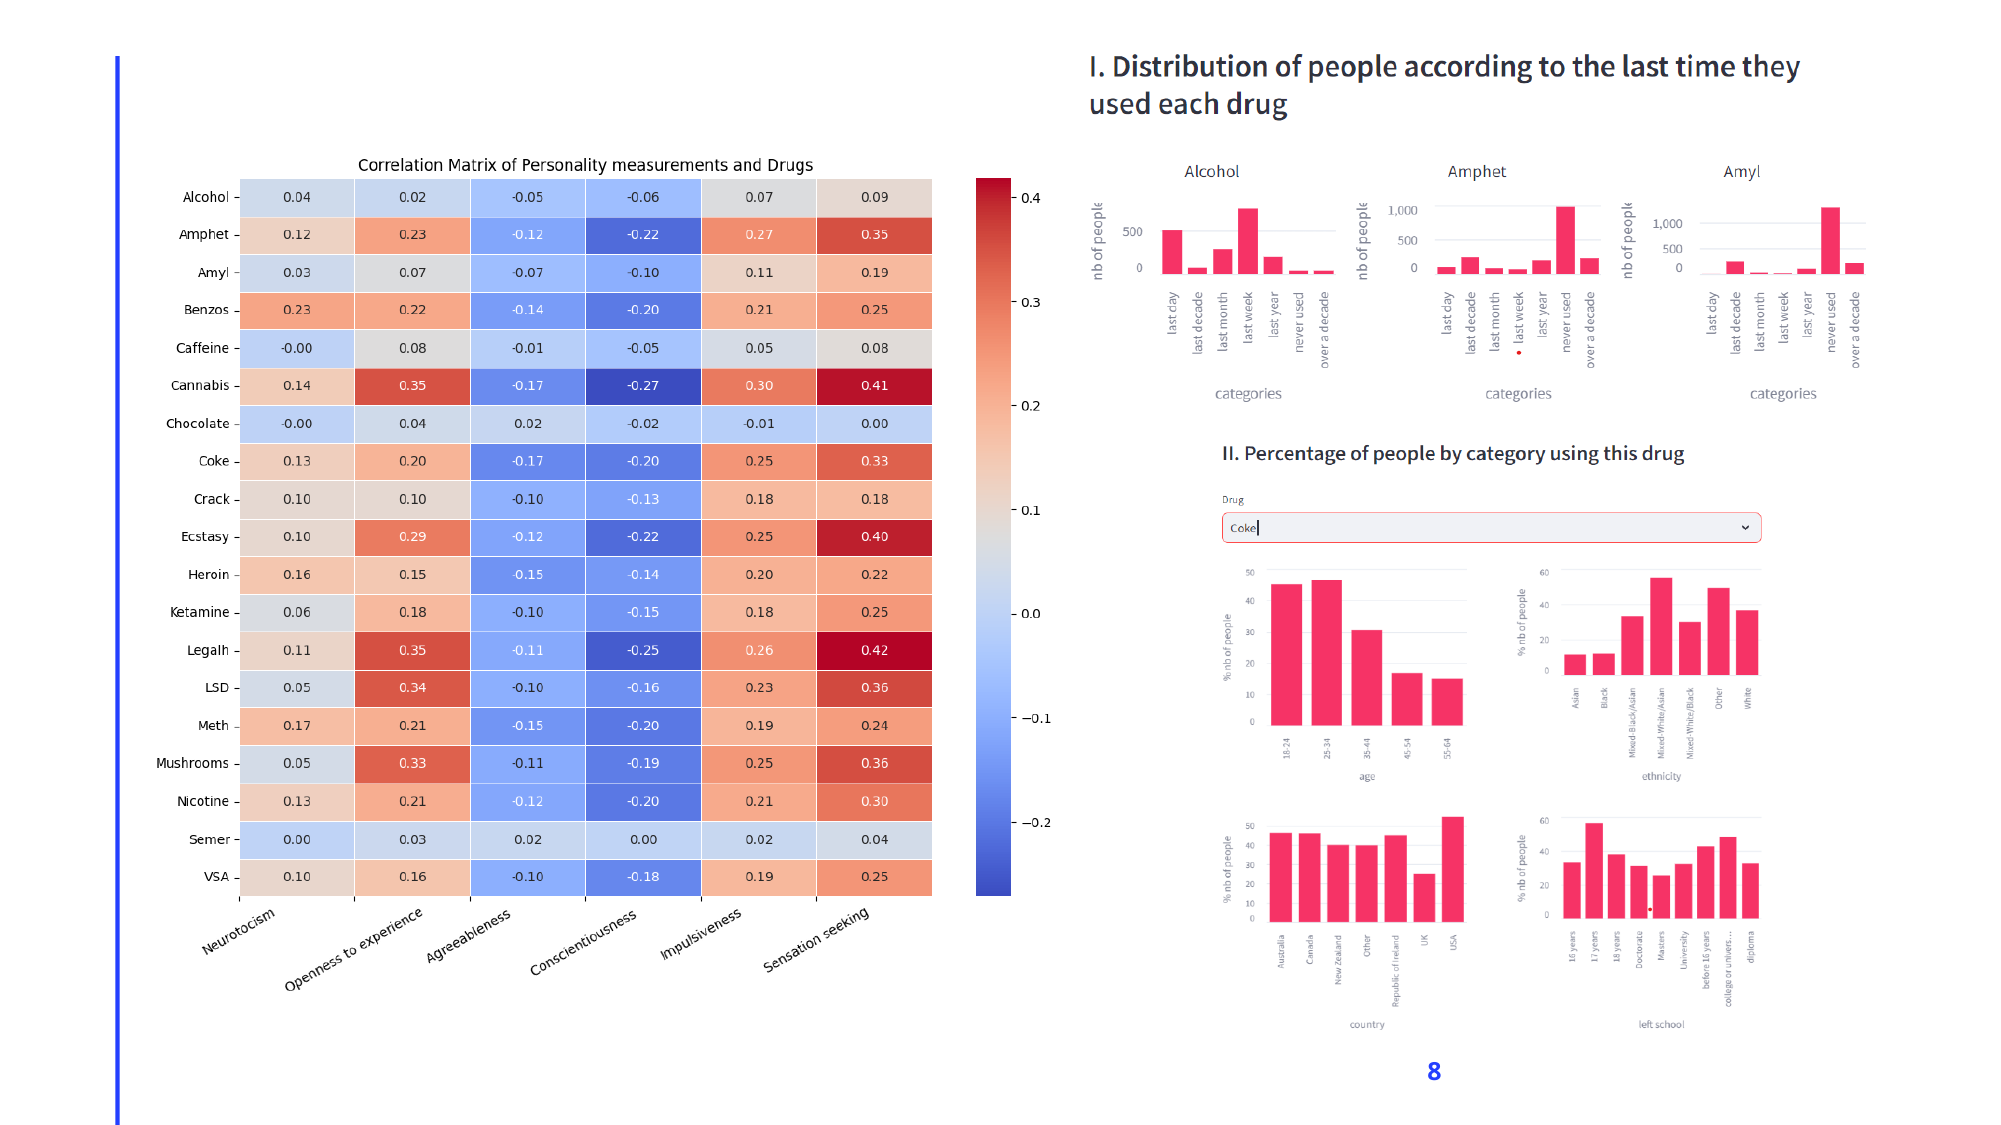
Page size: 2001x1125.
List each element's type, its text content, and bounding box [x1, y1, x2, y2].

picture [146, 148, 1060, 1004]
text_box 8 [1412, 1042, 1863, 1103]
picture [1204, 437, 1821, 1043]
picture [1070, 38, 1955, 428]
